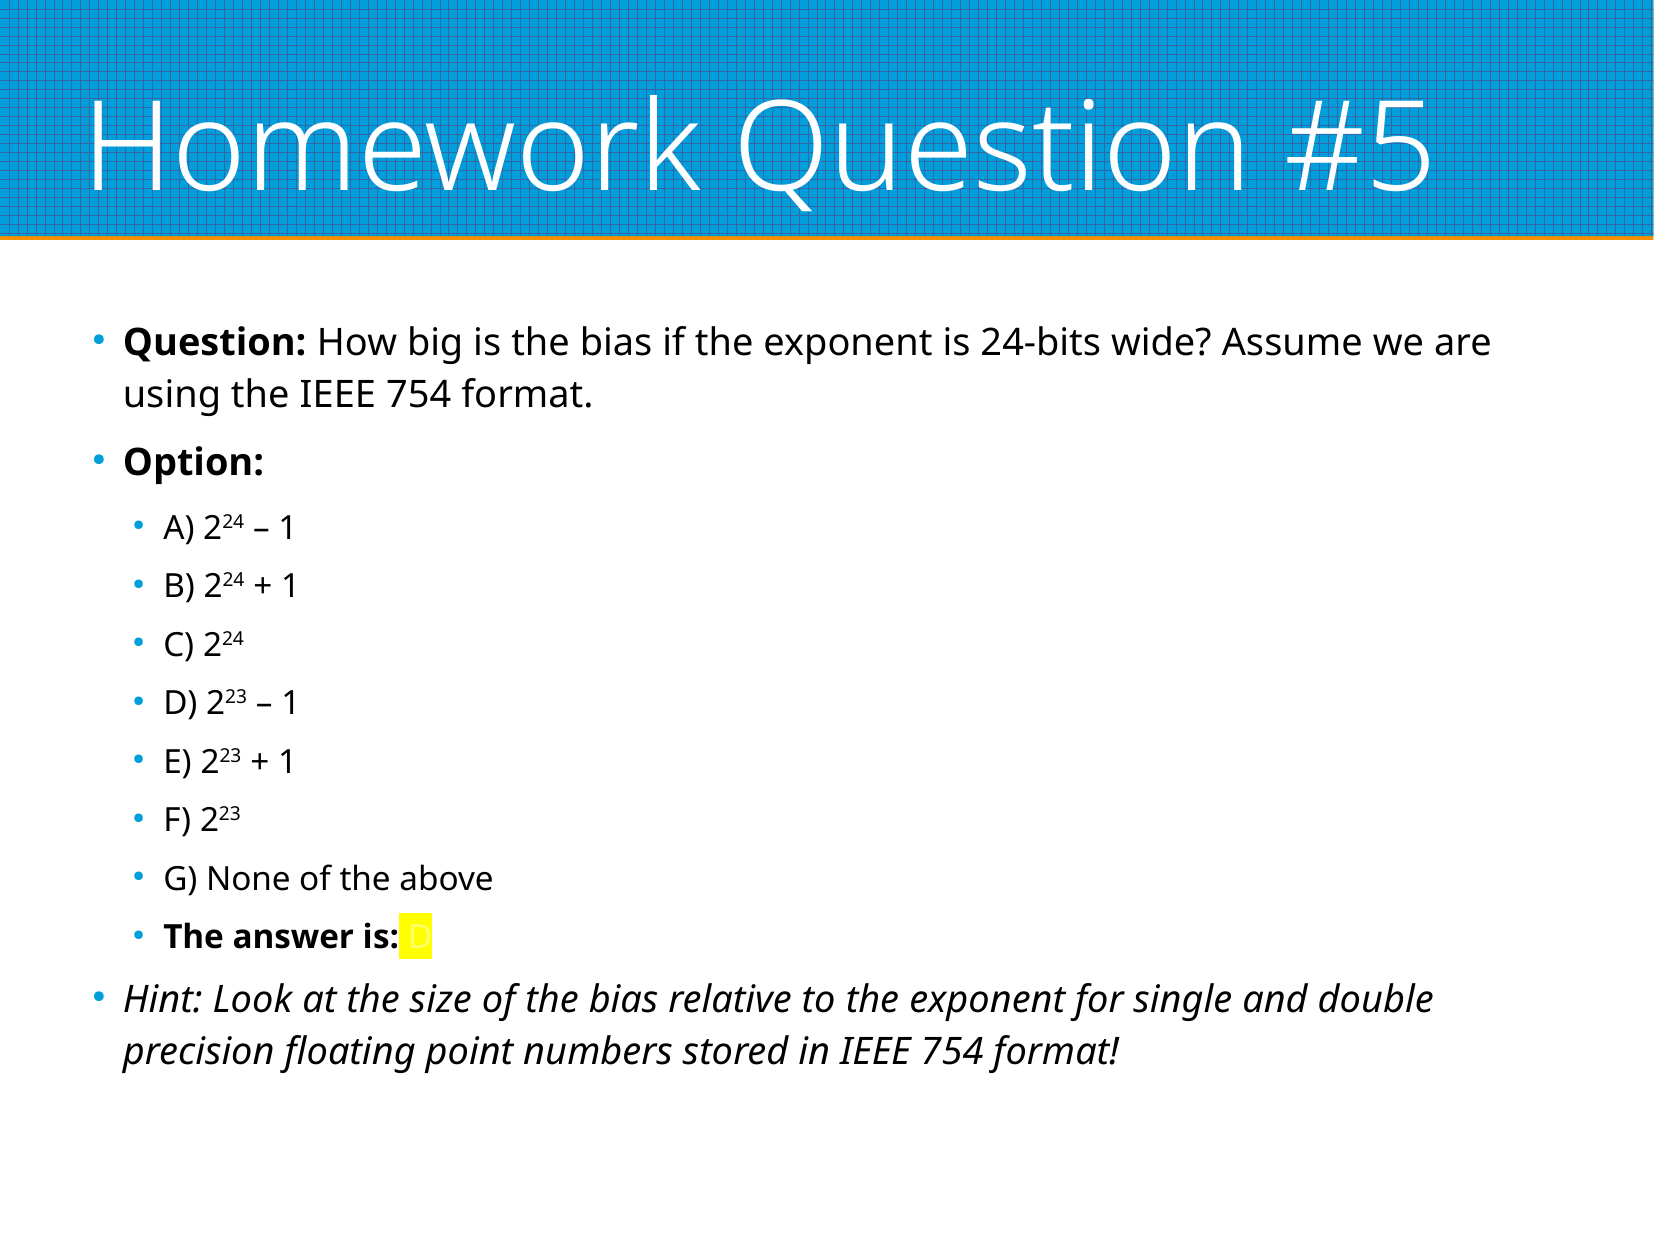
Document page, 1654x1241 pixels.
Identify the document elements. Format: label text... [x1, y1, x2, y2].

list Question: How big is the bias if the exponent is 24-bits wide? Assume we are using the IEEE 754 format. Option: A) 224 – 1 B) 224 + 1 C) 224 D) 223 – 1 E) 223 + 1 F) 223 G) None of the above The answer is: D Hint: Look at the size of the bias relative to the exponent for single and double precision floating point numbers stored in IEEE 754 format! [82, 314, 1563, 1081]
title Homework Question #5 [82, 19, 1571, 227]
